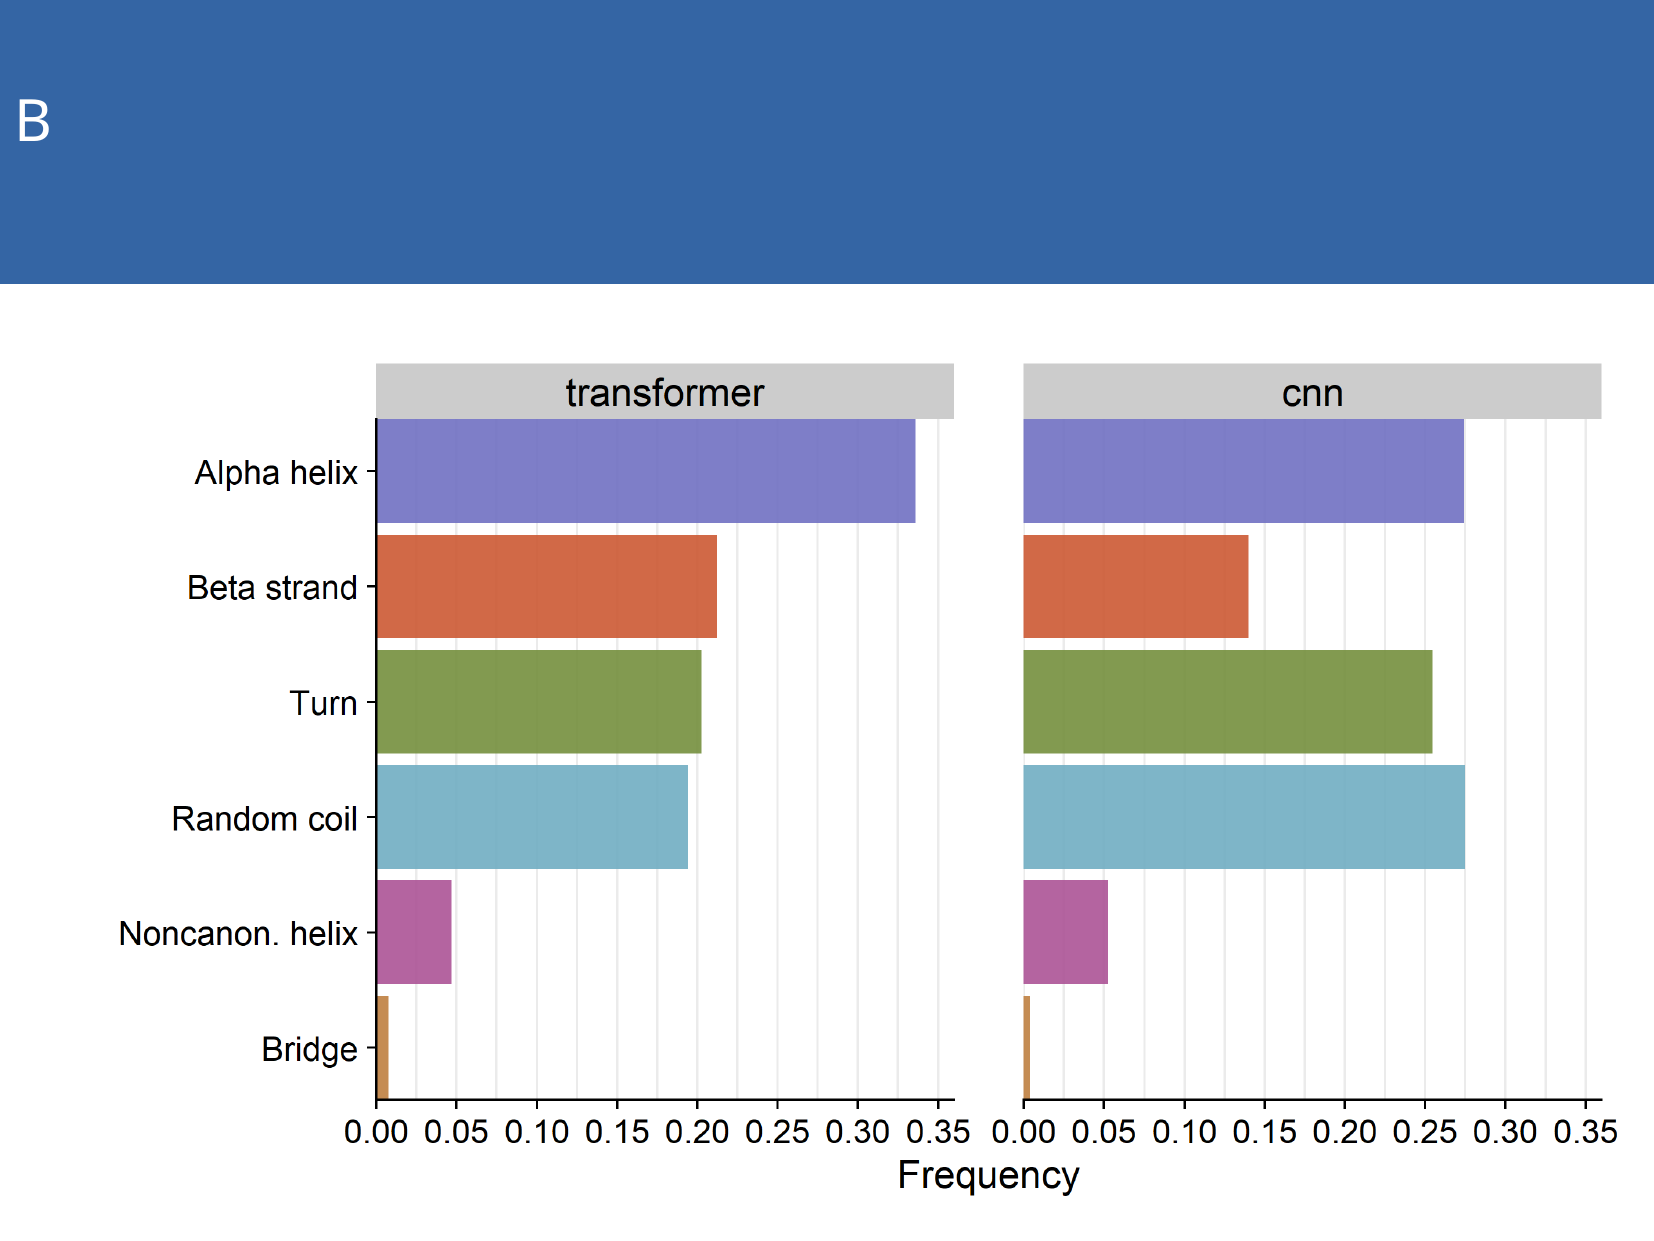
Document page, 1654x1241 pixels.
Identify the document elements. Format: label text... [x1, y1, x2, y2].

text_box B [0, 0, 1654, 284]
picture [53, 344, 1621, 1216]
